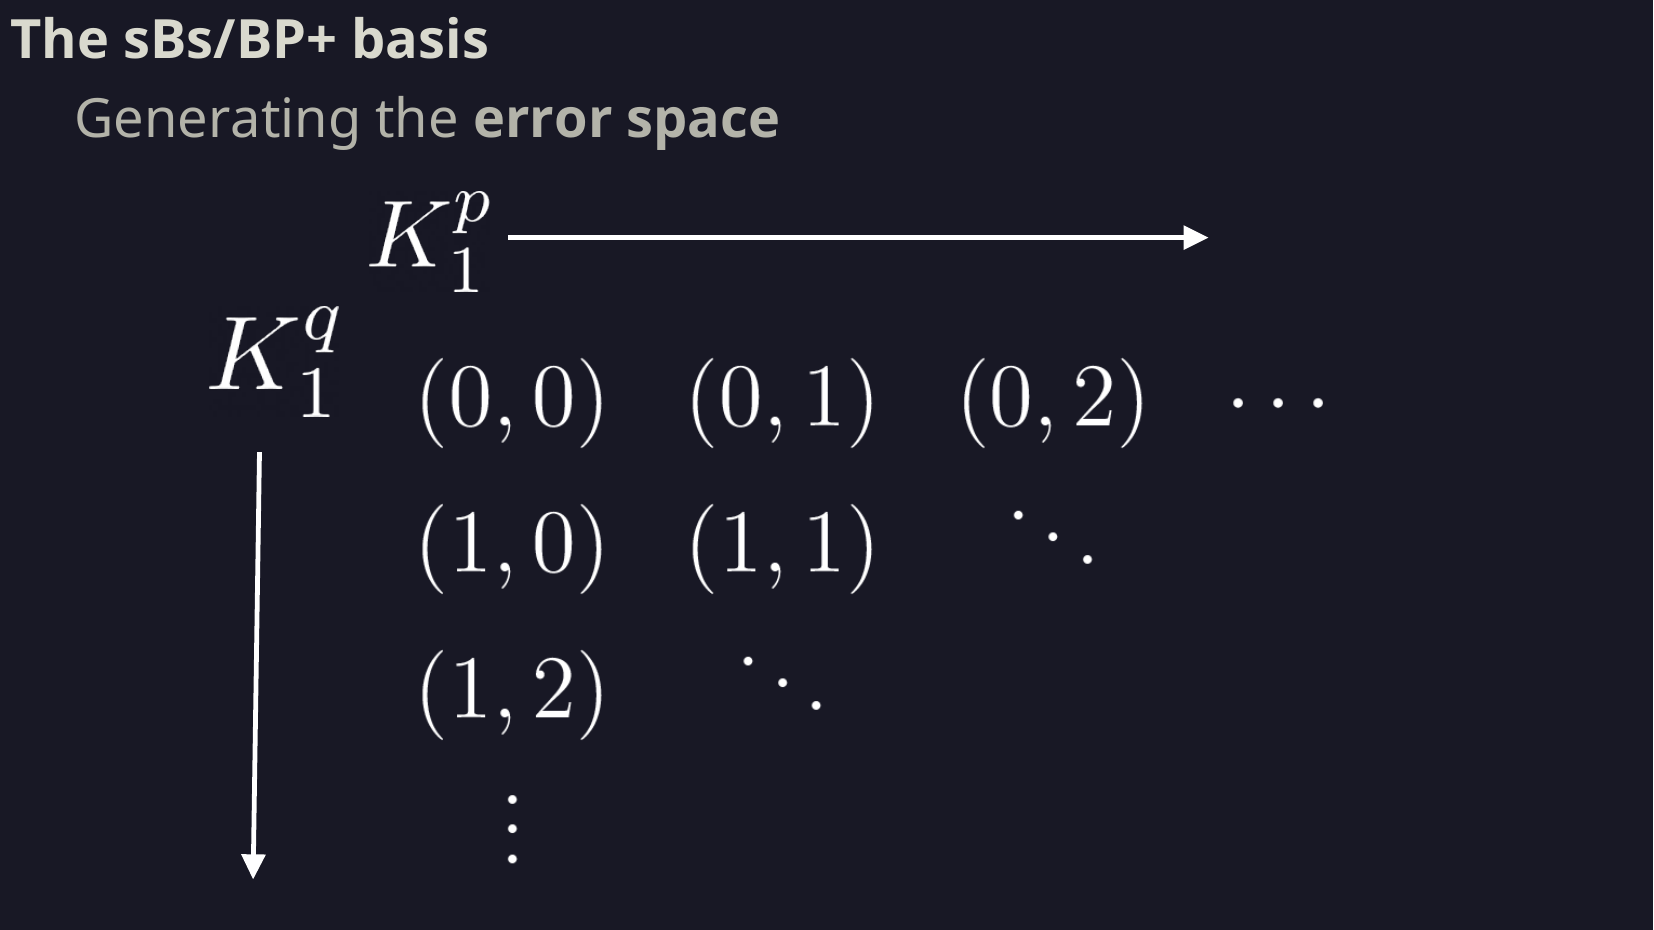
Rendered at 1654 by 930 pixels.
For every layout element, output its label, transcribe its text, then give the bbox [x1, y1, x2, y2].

text_box Generating the error space [74, 79, 810, 155]
picture [96, 114, 1617, 930]
text_box The sBs/BP+ basis [10, 0, 1635, 80]
